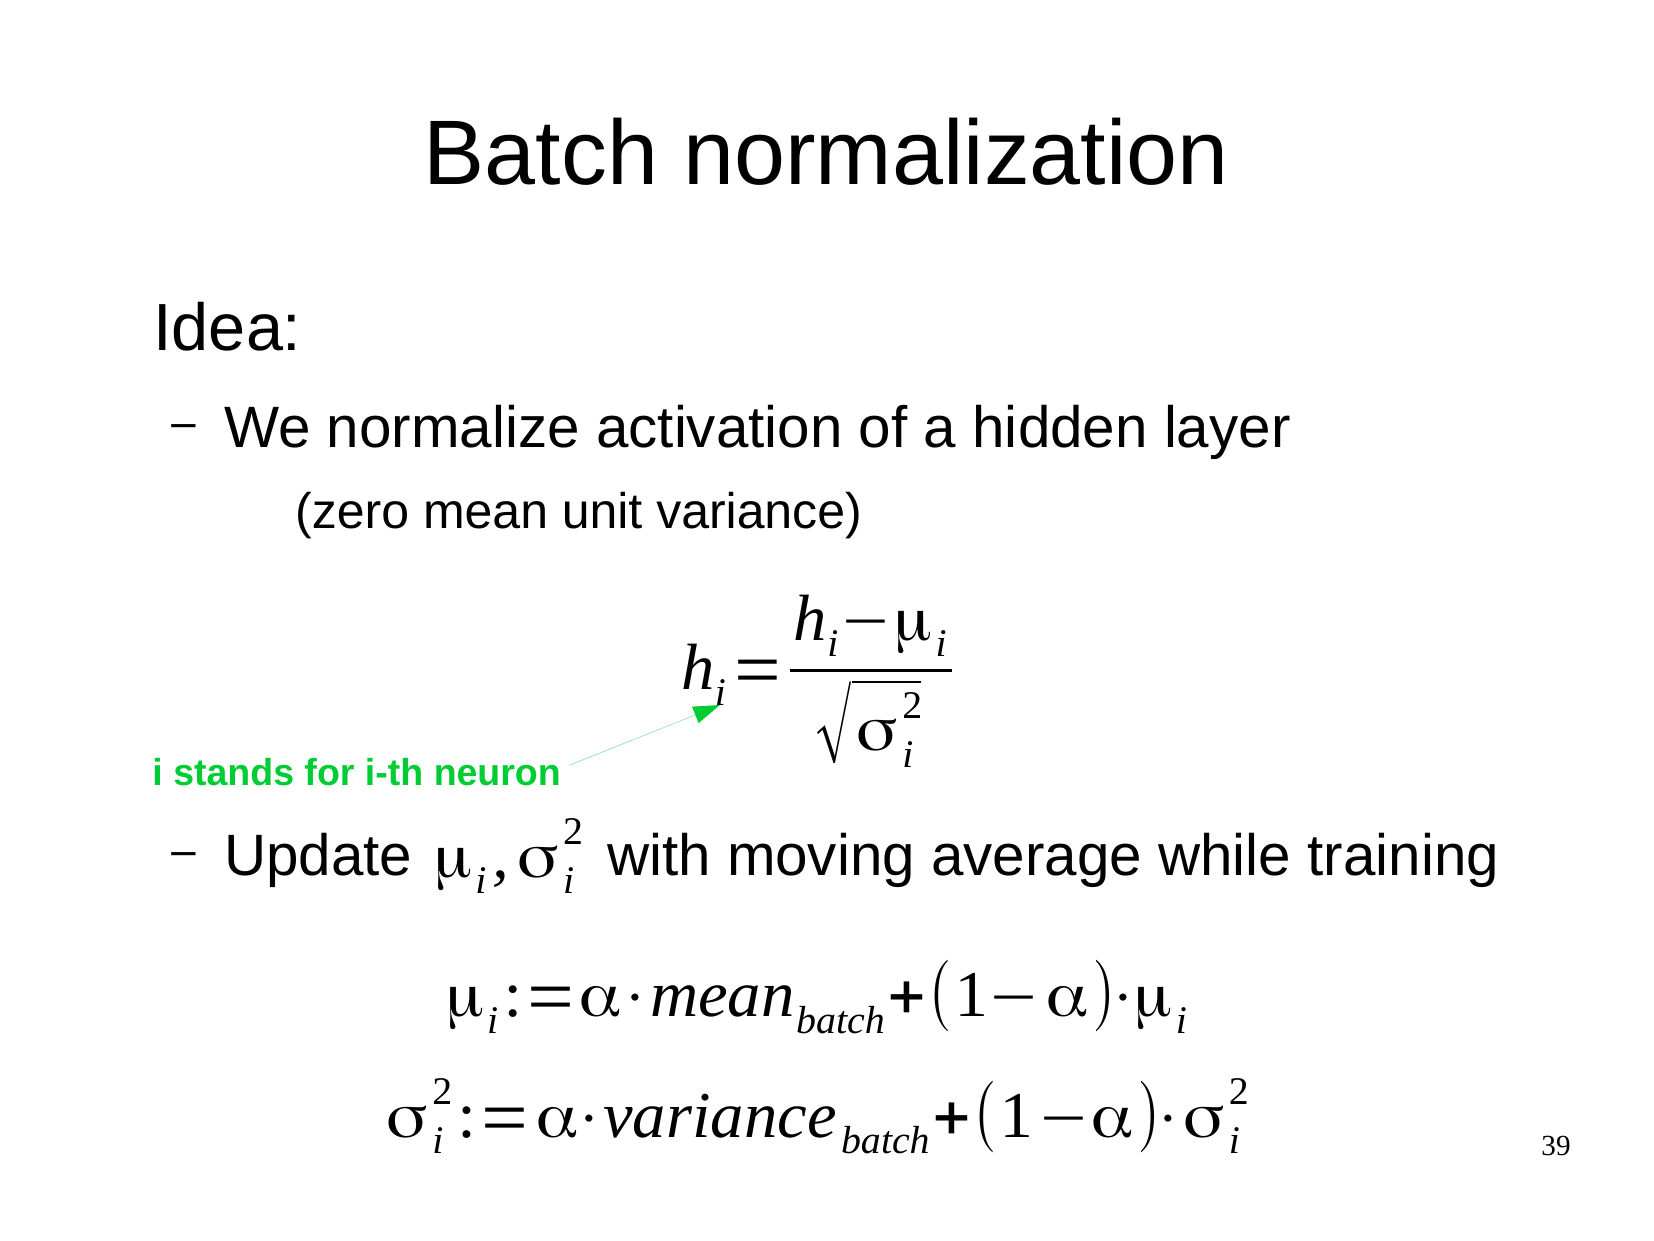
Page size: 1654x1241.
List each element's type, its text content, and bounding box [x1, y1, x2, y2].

title Batch normalization [82, 49, 1571, 257]
chart [416, 807, 599, 901]
chart [428, 955, 1203, 1040]
chart [369, 1067, 1264, 1161]
chart [664, 583, 969, 777]
list Idea: We normalize activation of a hidden layer (zero mean unit variance) Update with moving average while training [82, 290, 1571, 1010]
text_box i stands for i-th neuron [137, 744, 577, 801]
